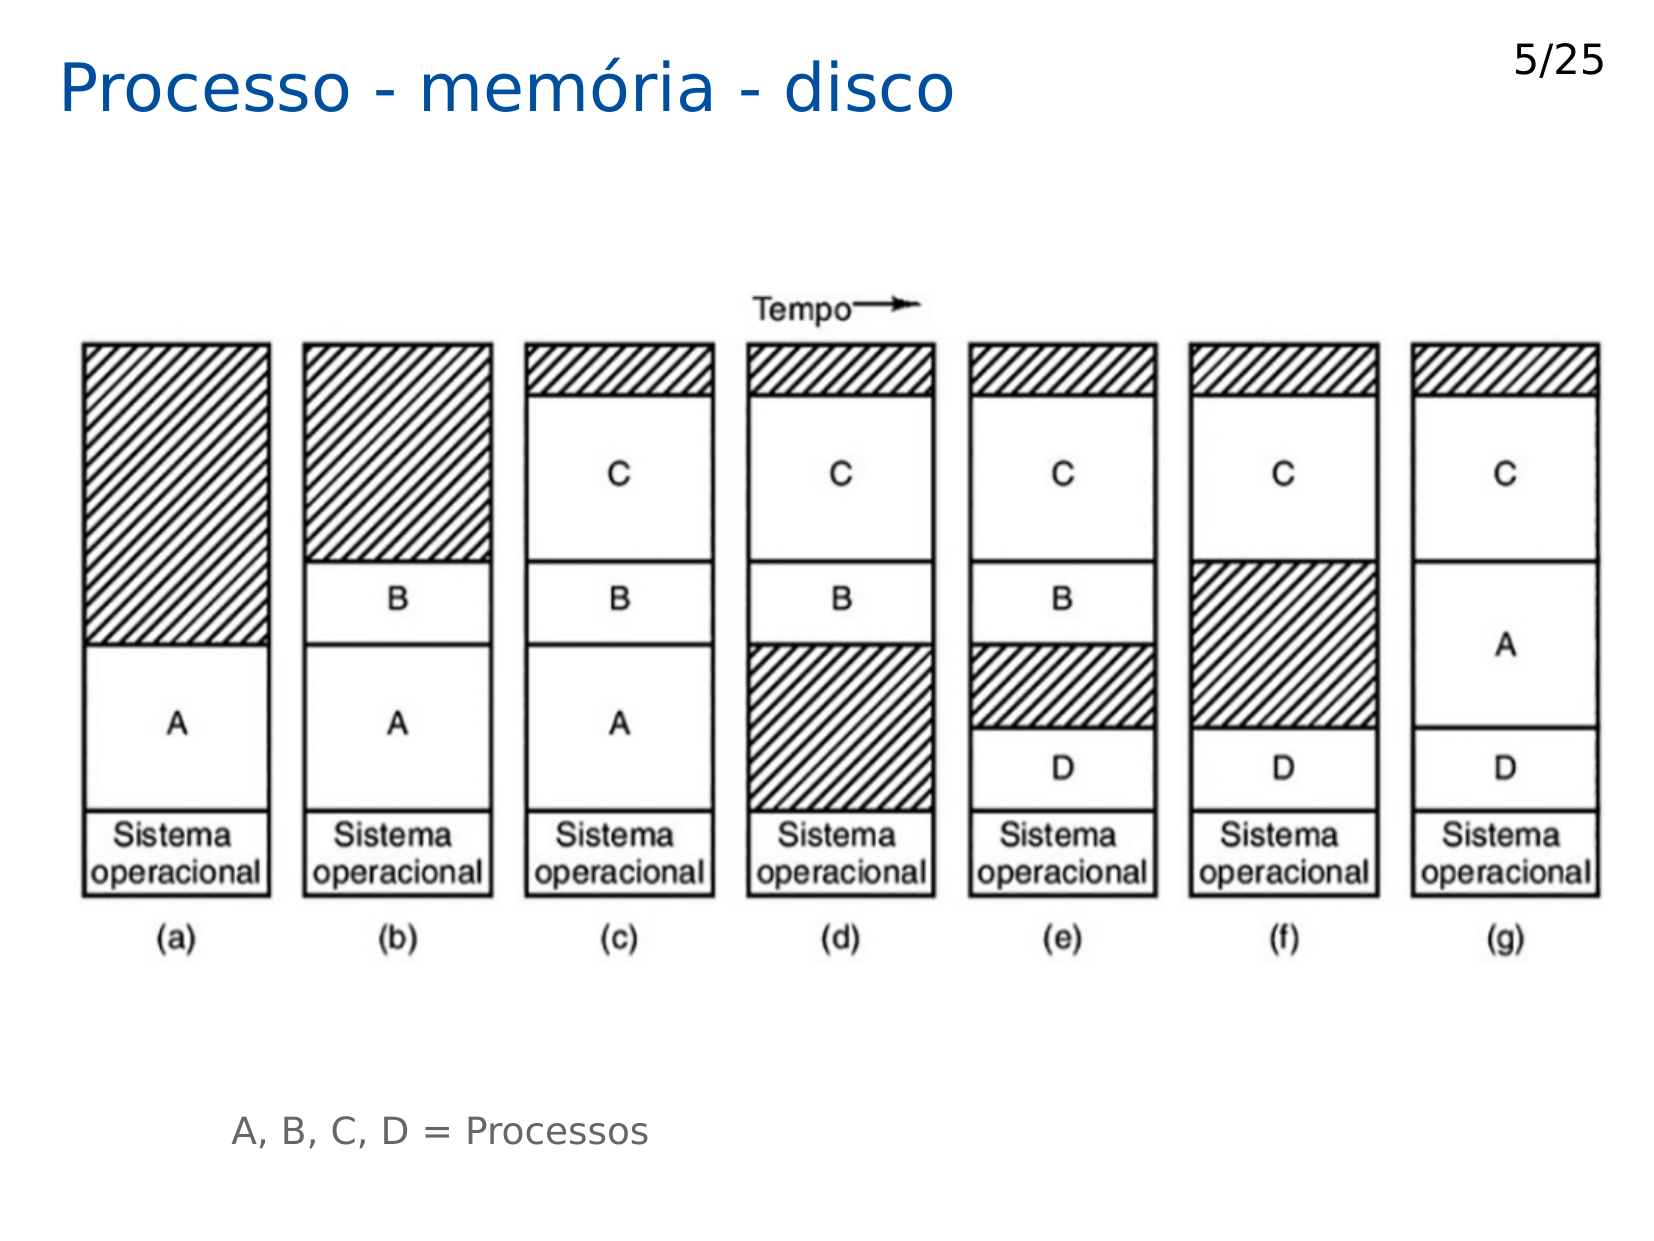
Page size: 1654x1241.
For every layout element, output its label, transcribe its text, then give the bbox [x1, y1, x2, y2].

picture [74, 291, 1606, 965]
text_box A, B, C, D = Processos [216, 1101, 665, 1161]
title Processo - memória - disco [59, 29, 1506, 148]
